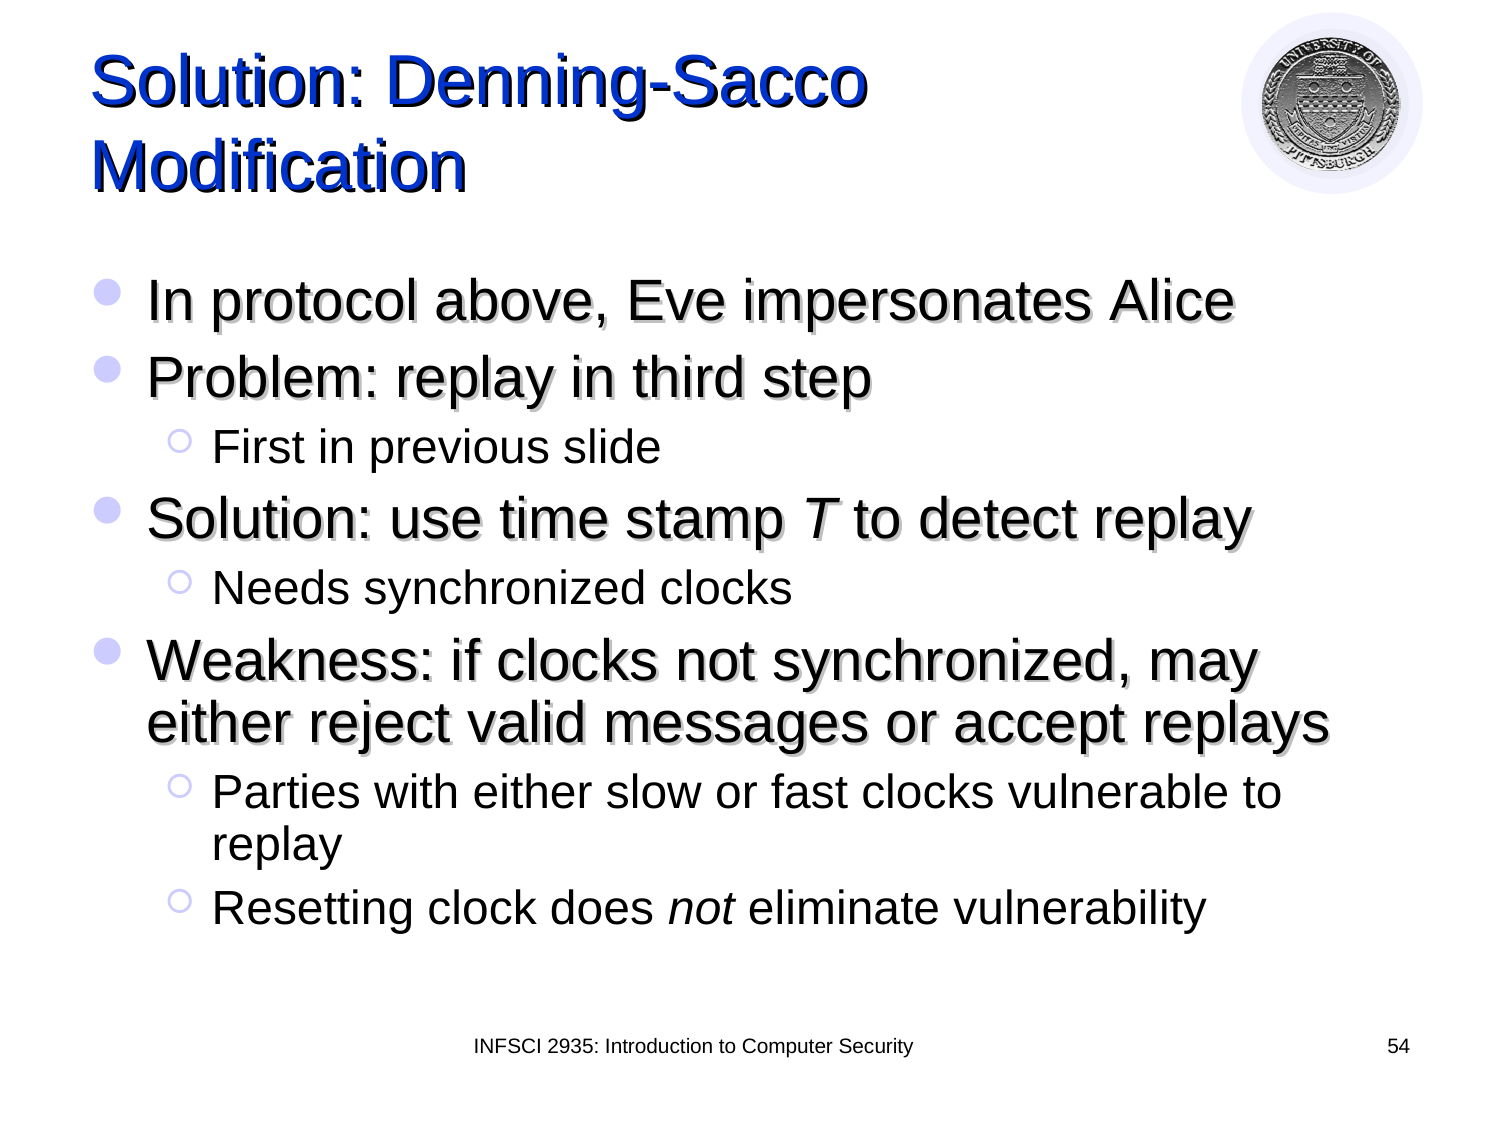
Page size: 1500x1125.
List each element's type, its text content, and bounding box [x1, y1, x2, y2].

title Solution: Denning-Sacco Modification [75, 24, 1426, 213]
list In protocol above, Eve impersonates Alice Problem: replay in third step First in previous slide Solution: use time stamp T to detect replay Needs synchronized clocks Weakness: if clocks not synchronized, may either reject valid messages or accept replays Parties with either slow or fast clocks vulnerable to replay Resetting clock does not eliminate vulnerability [75, 262, 1426, 1006]
